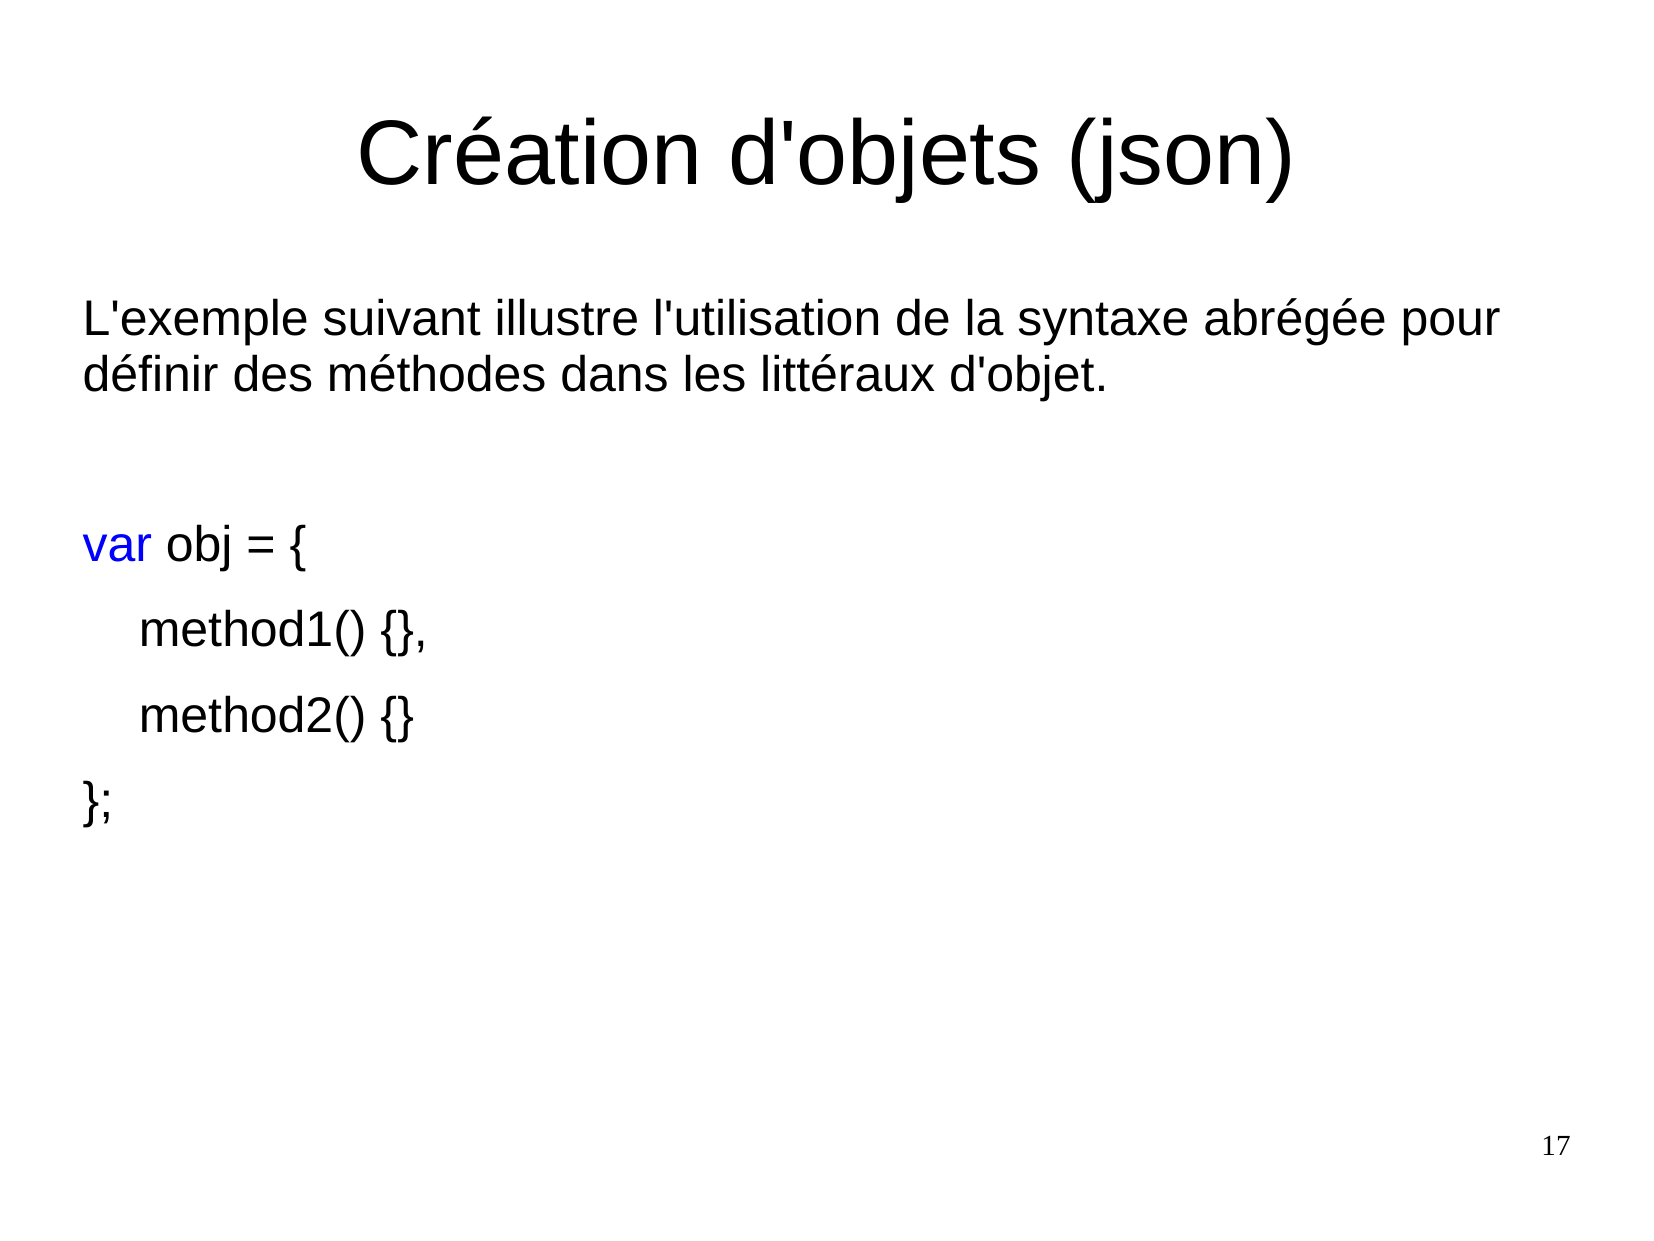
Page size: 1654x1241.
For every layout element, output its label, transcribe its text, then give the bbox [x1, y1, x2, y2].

list L'exemple suivant illustre l'utilisation de la syntaxe abrégée pour définir des méthodes dans les littéraux d'objet. var obj = { method1() {}, method2() {} }; [82, 290, 1571, 1109]
title Création d'objets (json) [82, 49, 1571, 257]
